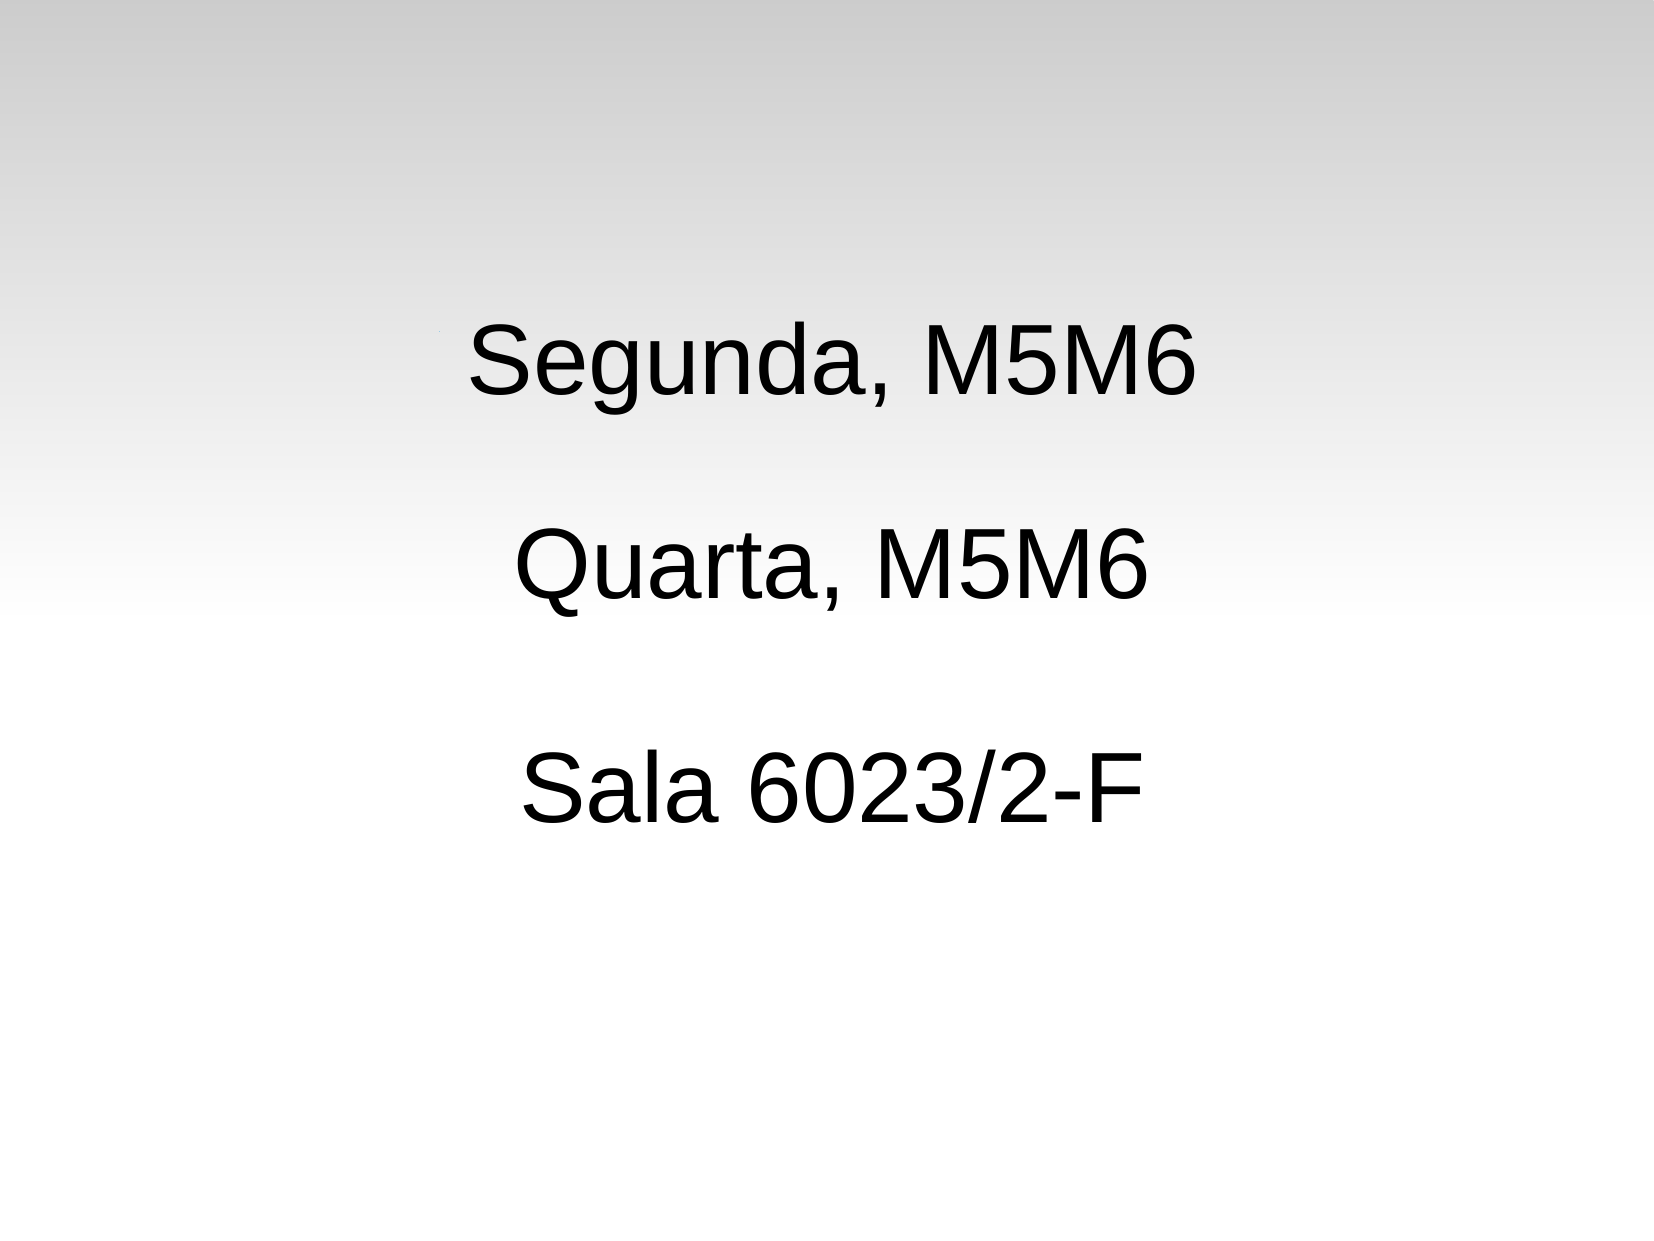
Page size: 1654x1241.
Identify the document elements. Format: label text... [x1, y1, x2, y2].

subtitle Segunda, M5M6 Quarta, M5M6 Sala 6023/2-F [88, 257, 1577, 984]
